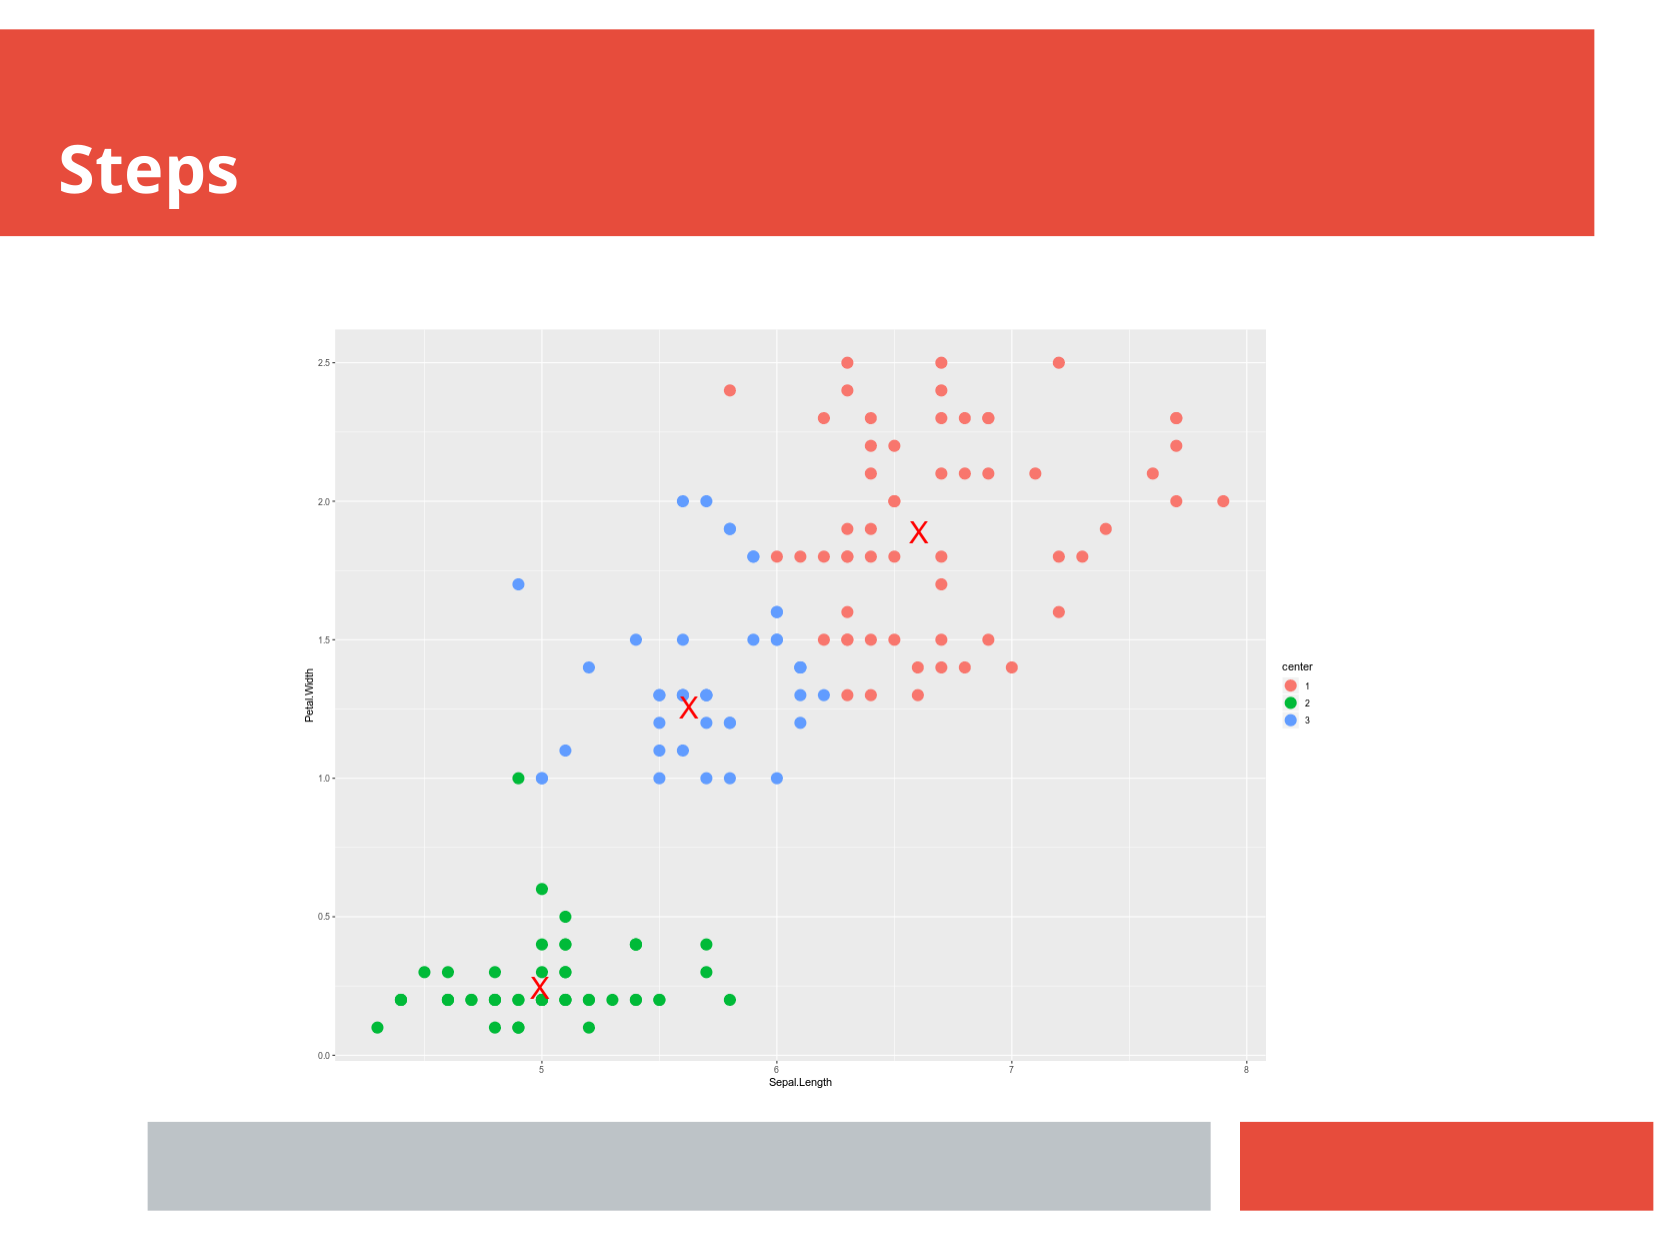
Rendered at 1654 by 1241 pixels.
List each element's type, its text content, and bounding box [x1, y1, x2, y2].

picture [300, 324, 1324, 1093]
text_box Steps [179, 164, 193, 186]
text_box Steps [58, 58, 1595, 207]
